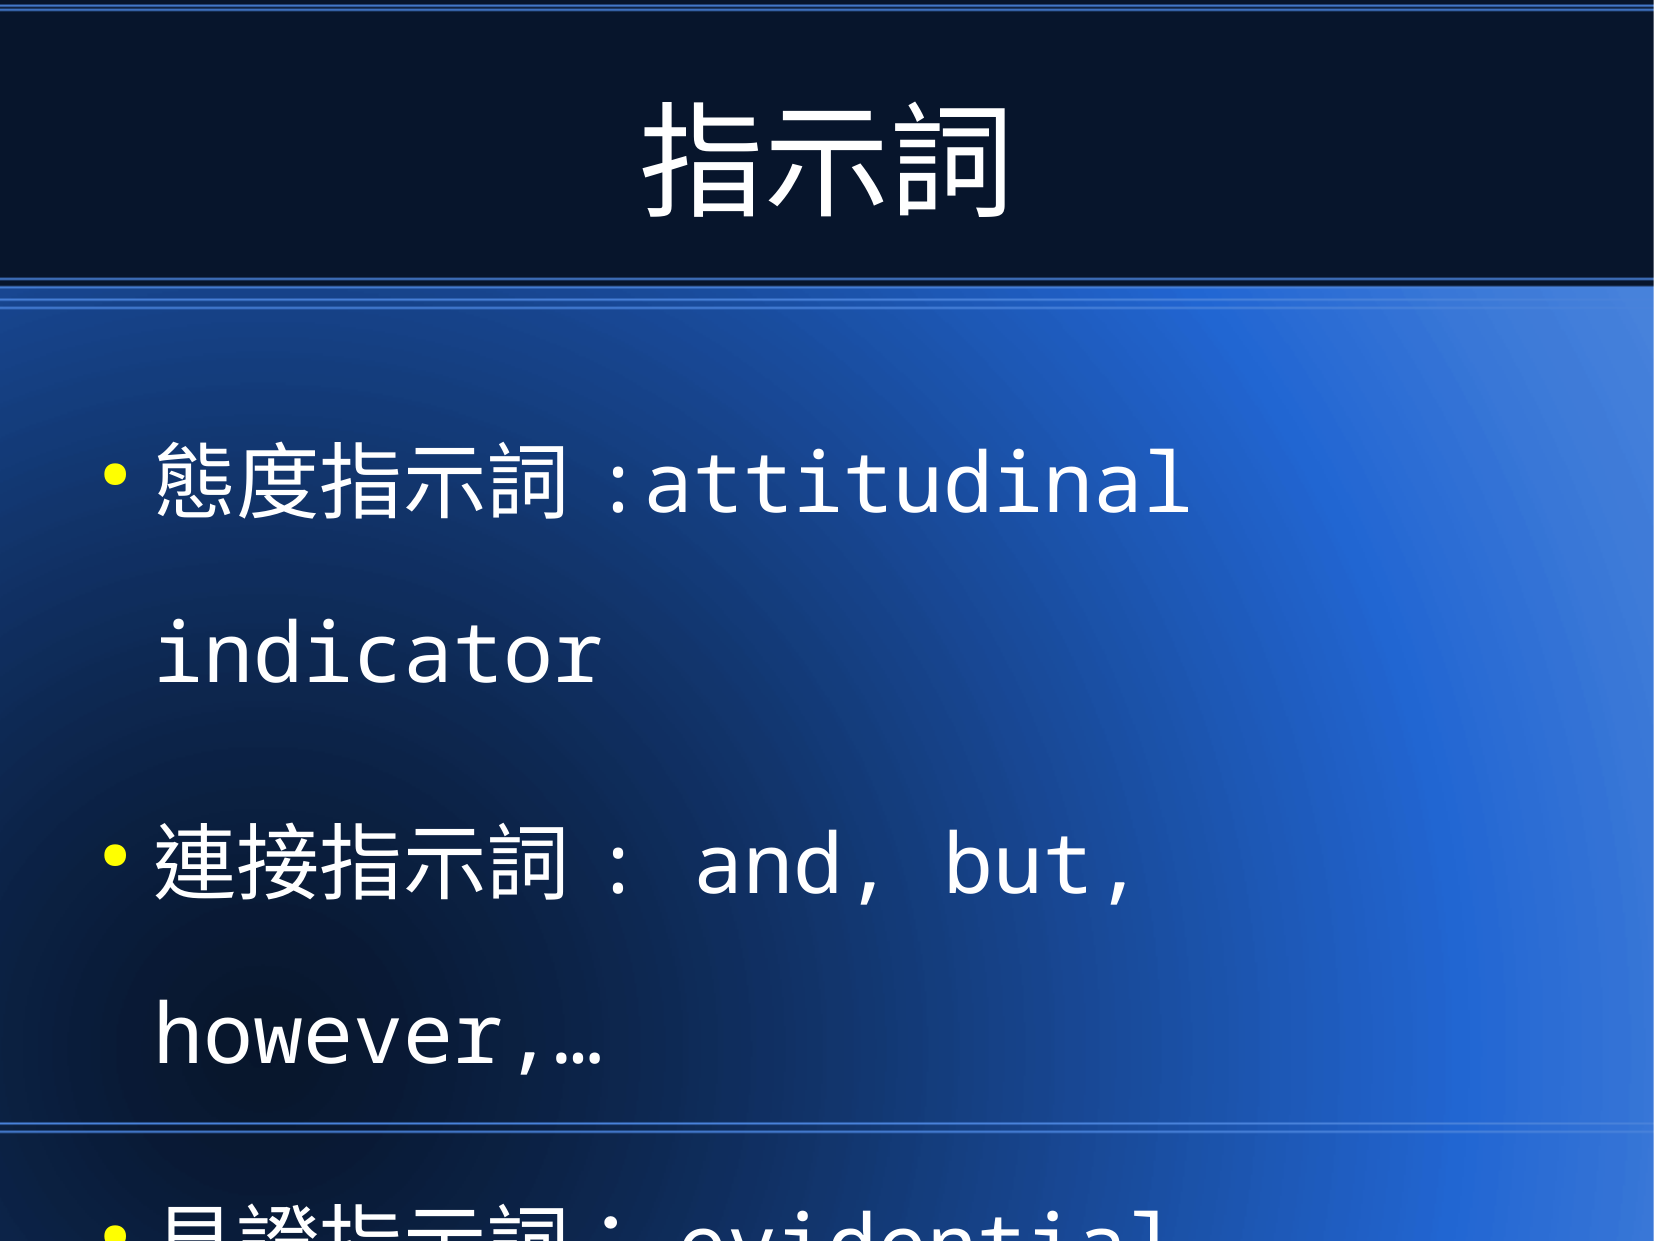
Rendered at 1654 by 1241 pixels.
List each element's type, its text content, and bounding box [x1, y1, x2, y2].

title 指示詞 [82, 49, 1571, 257]
picture [0, 0, 1654, 1241]
list 態度指示詞:attitudinal indicator 連接指示詞: and, but, however,… 見證指示詞：evidential indicator [82, 355, 1571, 1241]
